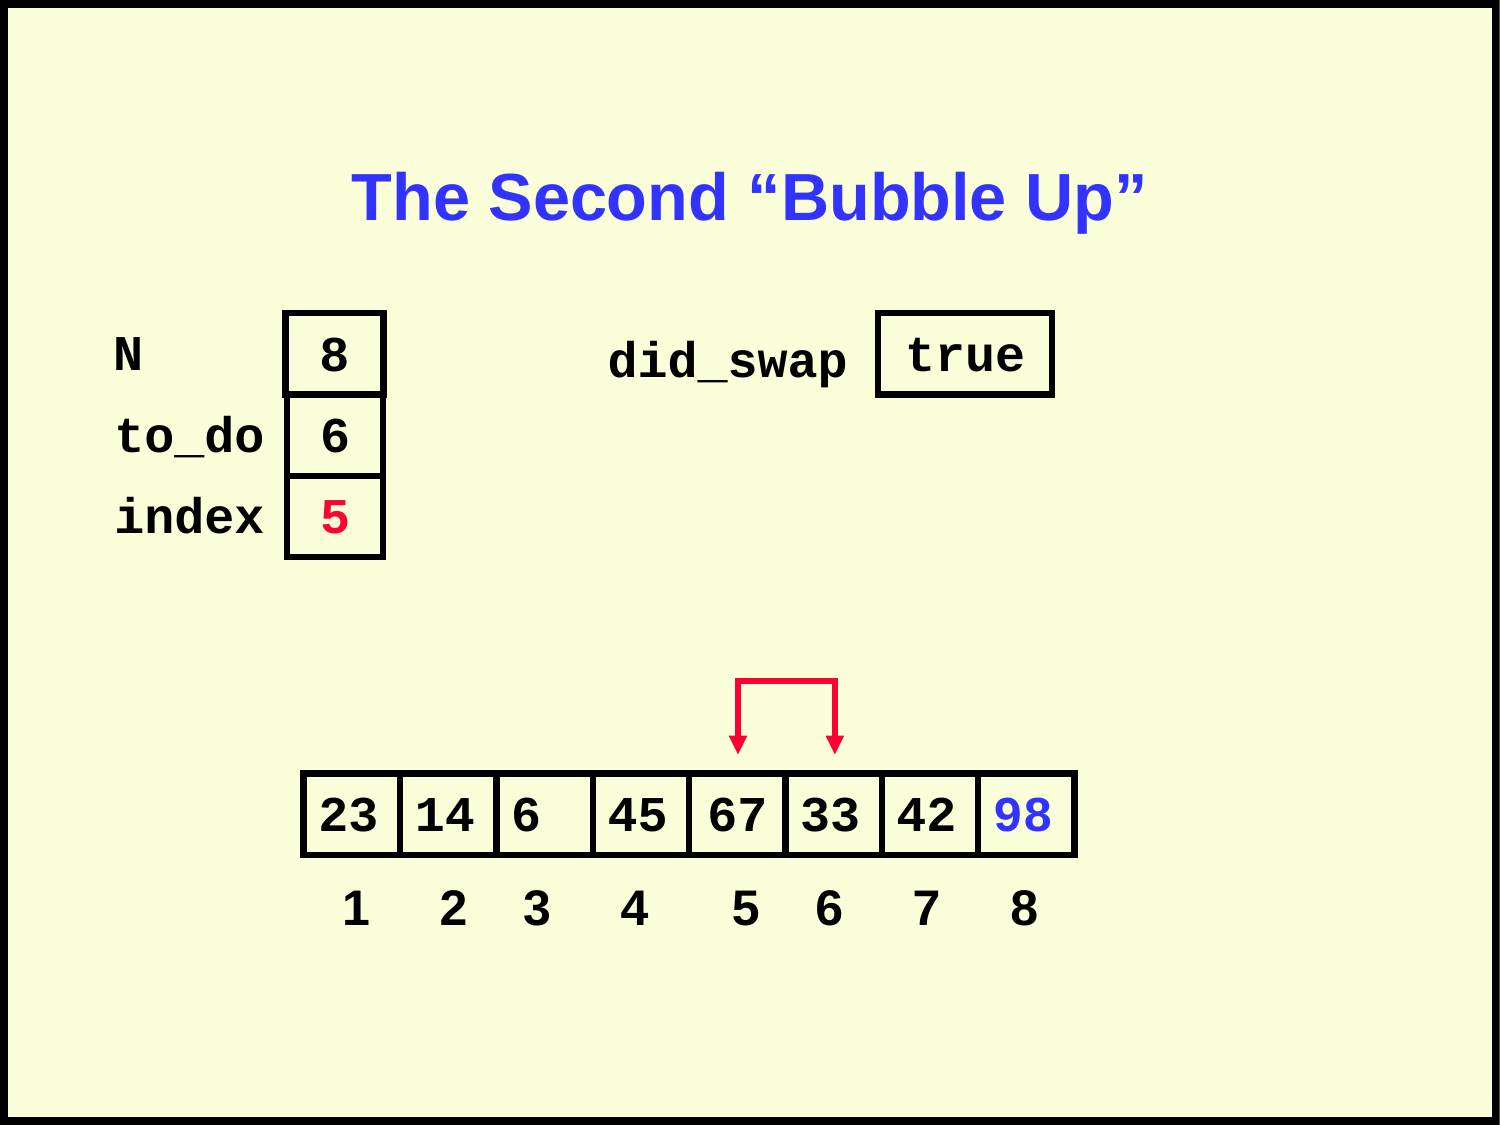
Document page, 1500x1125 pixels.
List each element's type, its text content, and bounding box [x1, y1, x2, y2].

text_box 67 [689, 773, 786, 855]
text_box 23 [303, 773, 400, 855]
text_box index [99, 475, 280, 552]
text_box N [98, 313, 279, 389]
text_box 42 [881, 773, 978, 855]
text_box 8 [285, 313, 384, 395]
text_box true [877, 313, 1053, 395]
text_box 6 [286, 395, 384, 475]
text_box to_do [99, 394, 280, 470]
text_box 6 [497, 773, 592, 855]
text_box did_swap [592, 319, 877, 395]
title The Second “Bubble Up” [112, 99, 1388, 288]
text_box 45 [592, 773, 689, 855]
text_box 33 [786, 773, 881, 855]
text_box 5 [286, 475, 384, 558]
text_box 14 [400, 773, 497, 855]
text_box 98 [978, 773, 1075, 855]
text_box 1 2 3 4 5 6 7 8 [327, 868, 1055, 944]
